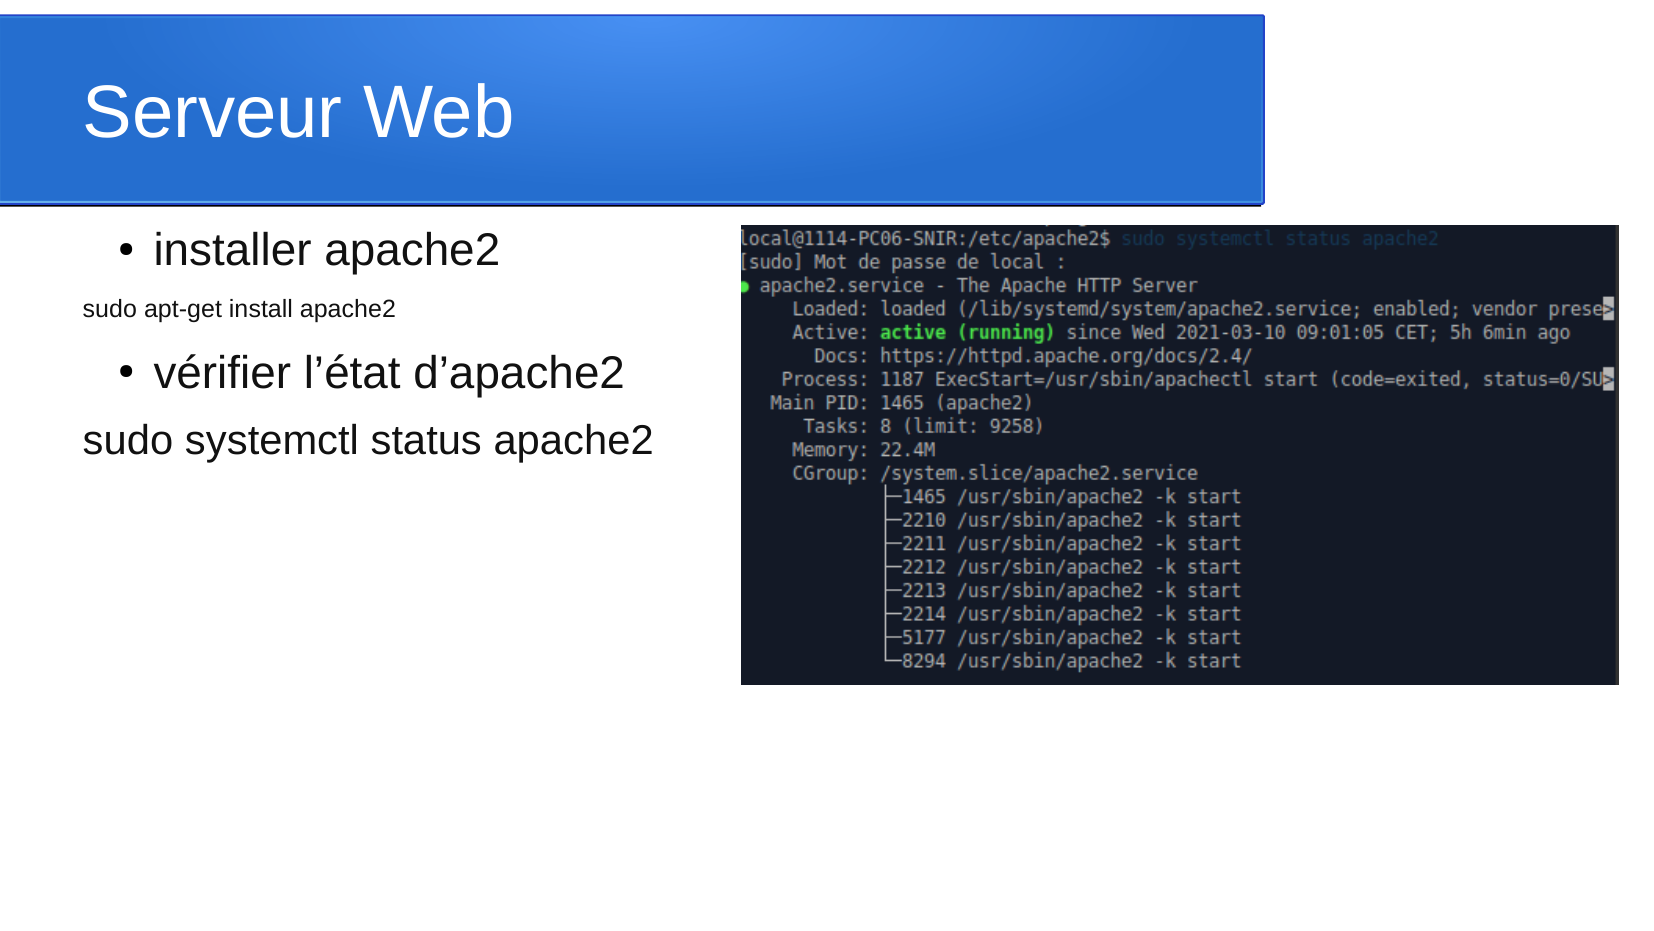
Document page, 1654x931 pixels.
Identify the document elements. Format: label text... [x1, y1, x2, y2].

list installer apache2 sudo apt-get install apache2 vérifier l’état d’apache2 sudo systemctl status apache2 [82, 224, 1571, 764]
title Serveur Web [82, 35, 1235, 189]
picture [741, 225, 1619, 686]
